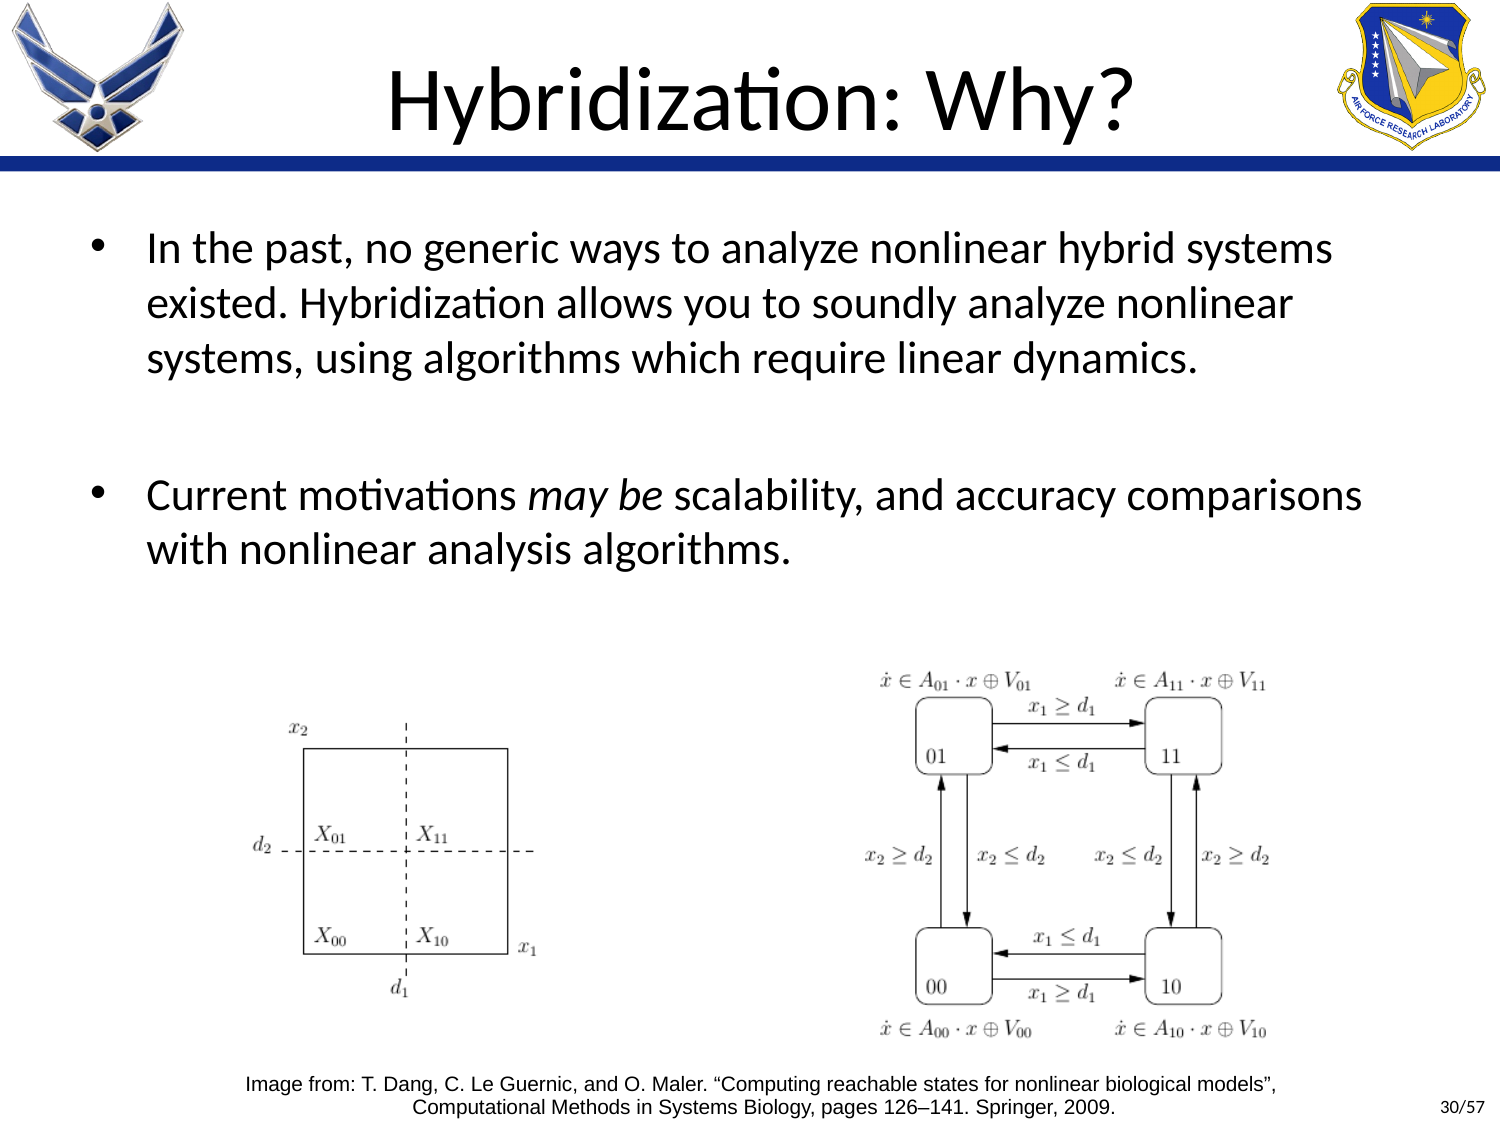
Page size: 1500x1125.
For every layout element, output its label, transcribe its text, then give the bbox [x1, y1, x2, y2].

title Hybridization: Why? [87, 0, 1438, 188]
picture [2, 0, 87, 156]
picture [1438, 3, 1486, 151]
list In the past, no generic ways to analyze nonlinear hybrid systems existed. Hybridization allows you to soundly analyze nonlinear systems, using algorithms which require linear dynamics. Current motivations may be scalability, and accuracy comparisons with nonlinear analysis algorithms. [75, 210, 1471, 773]
picture [243, 663, 1276, 1051]
text_box Image from: T. Dang, C. Le Guernic, and O. Maler. “Computing reachable states for nonlinear biological models”, Computational Methods in Systems Biology, pages 126–141. Springer, 2009. [0, 1065, 1500, 1125]
